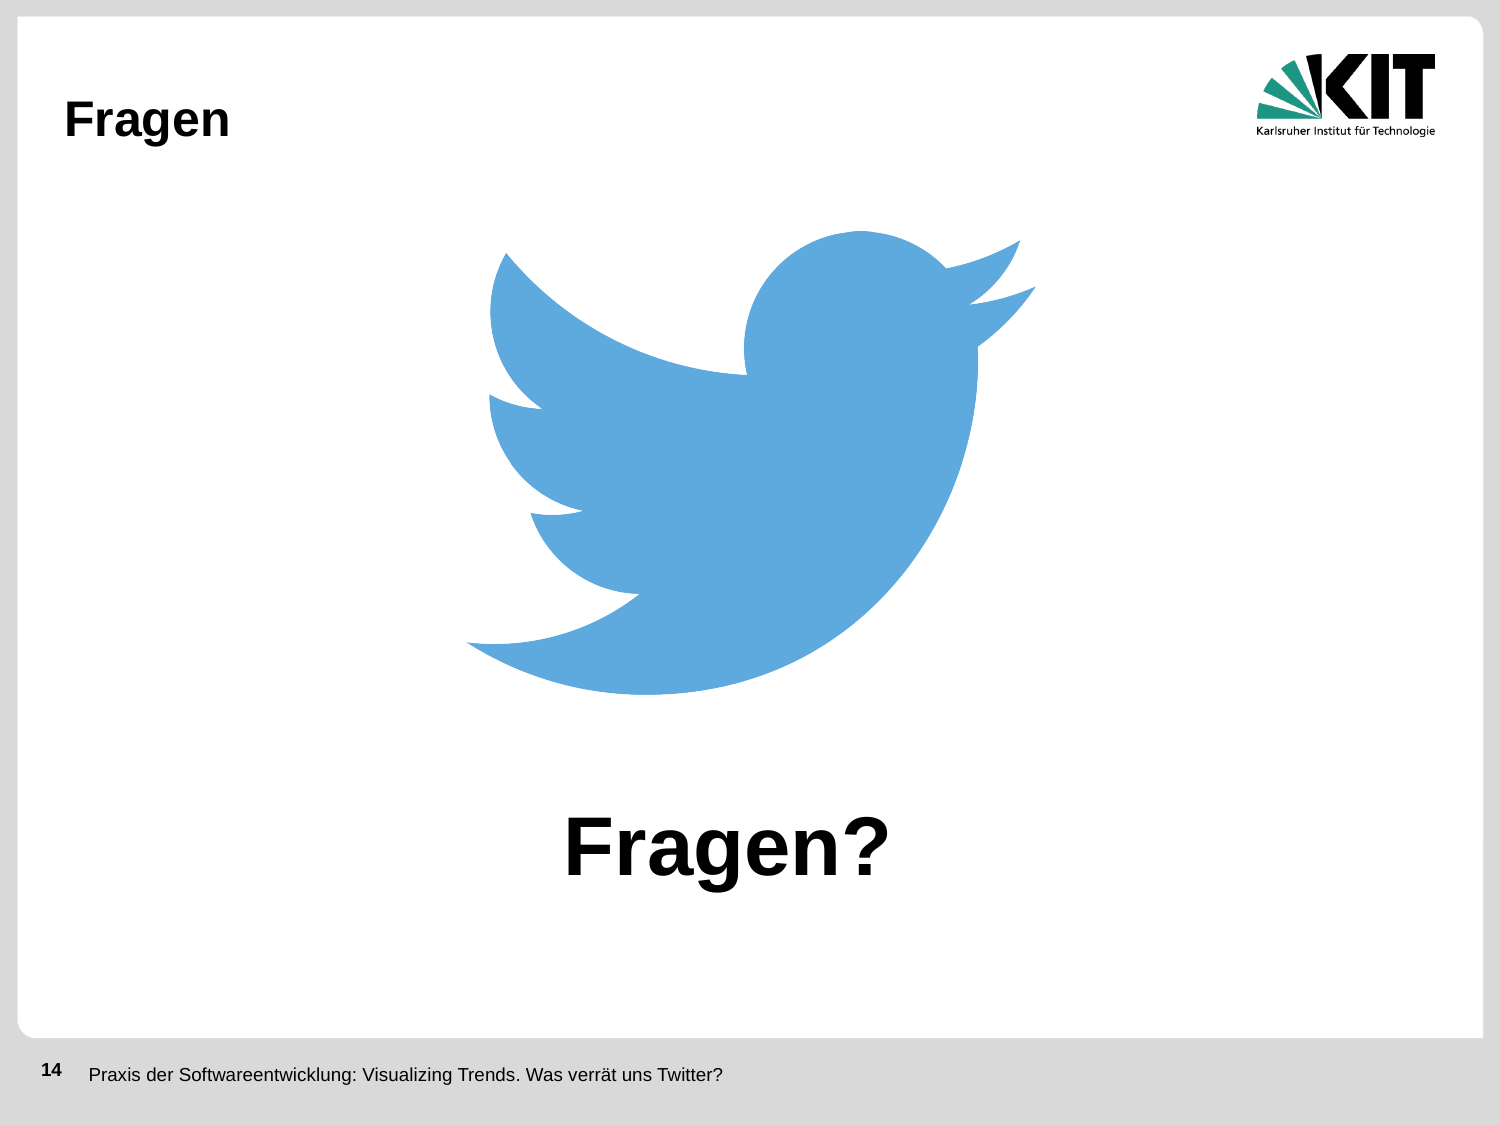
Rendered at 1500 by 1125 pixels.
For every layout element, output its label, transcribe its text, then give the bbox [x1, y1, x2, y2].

text_box Fragen? [549, 784, 1140, 900]
title Fragen [64, 54, 1198, 147]
picture [0, 0, 1500, 1125]
footer Praxis der Softwareentwicklung: Visualizing Trends. Was verrät uns Twitter? [88, 1062, 1483, 1087]
